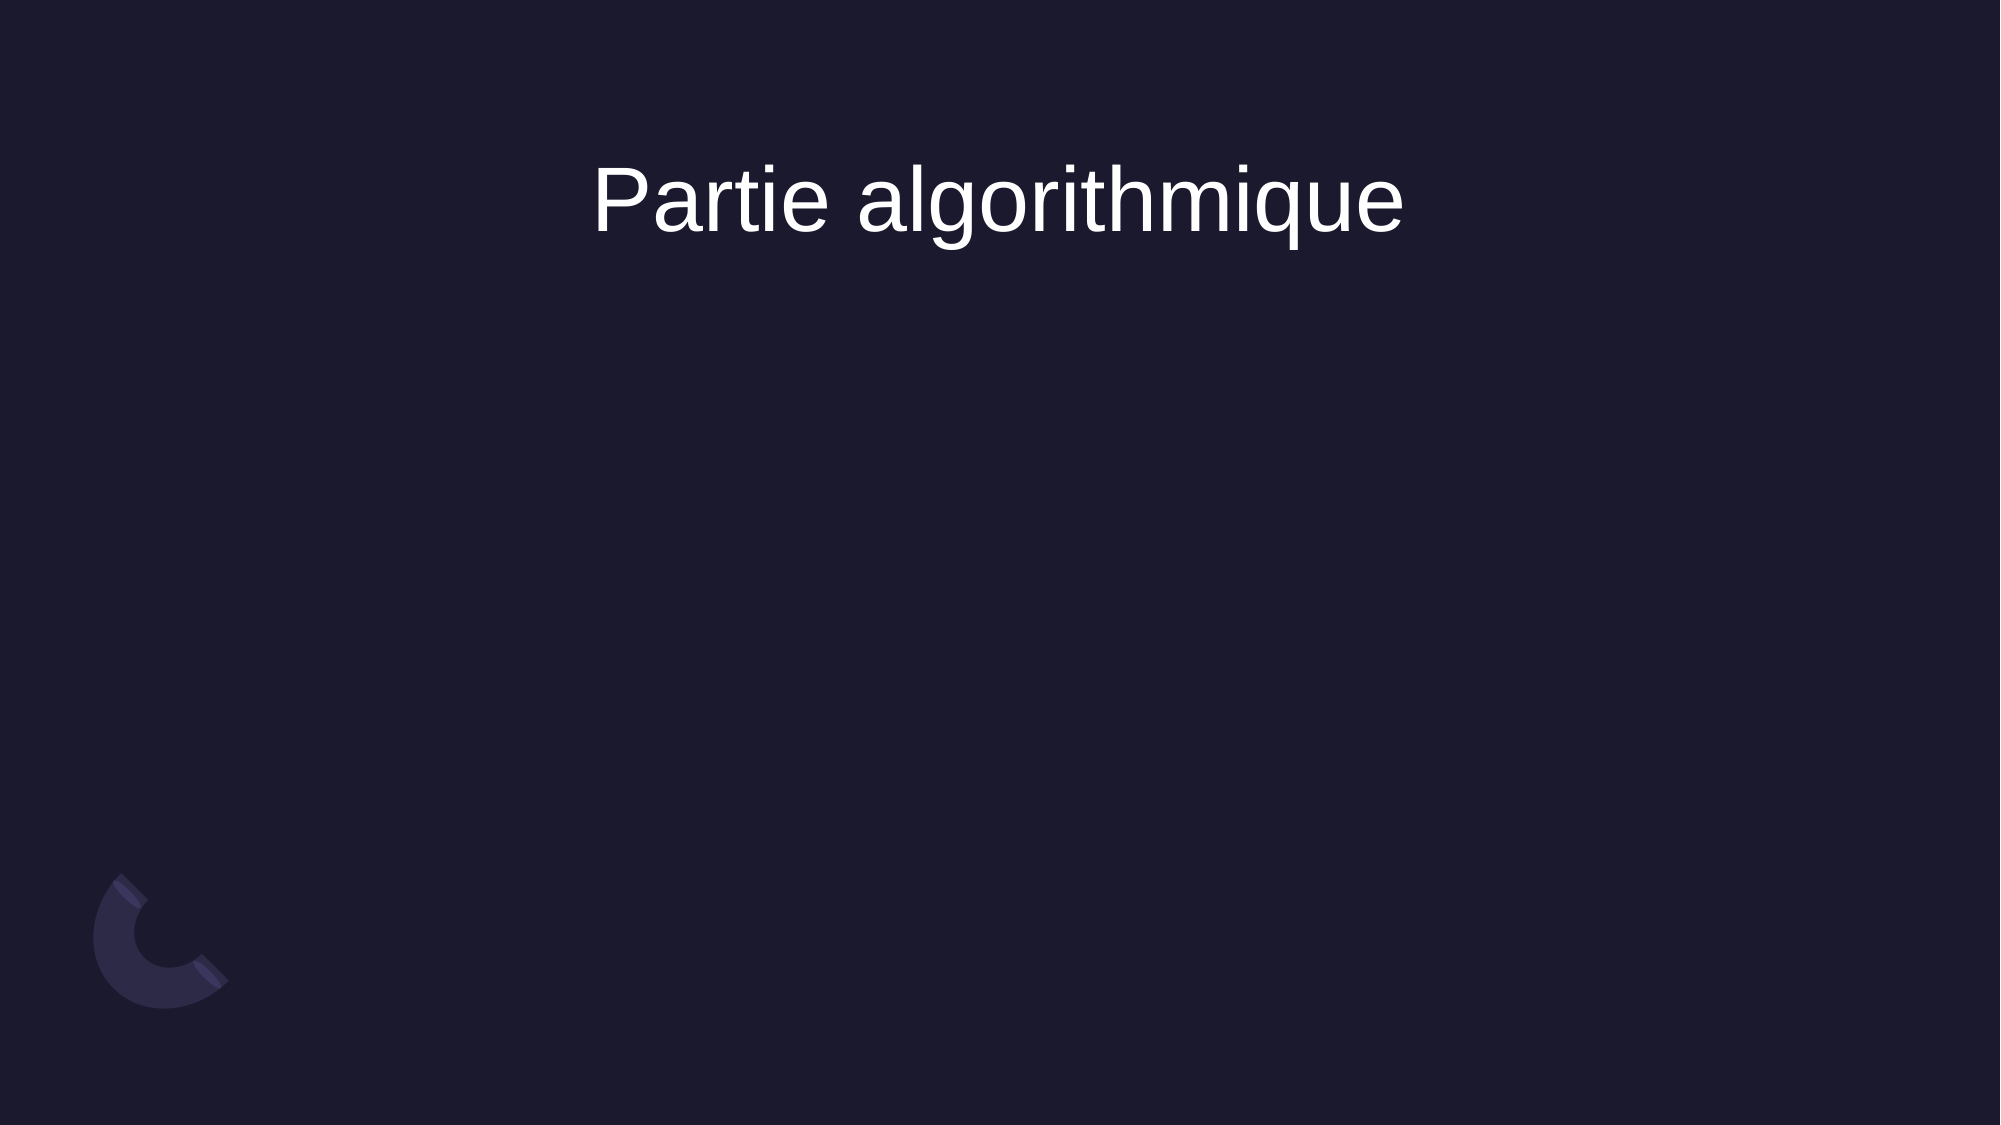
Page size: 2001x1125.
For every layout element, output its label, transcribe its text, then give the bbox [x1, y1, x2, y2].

title Partie algorithmique [90, 90, 1910, 309]
